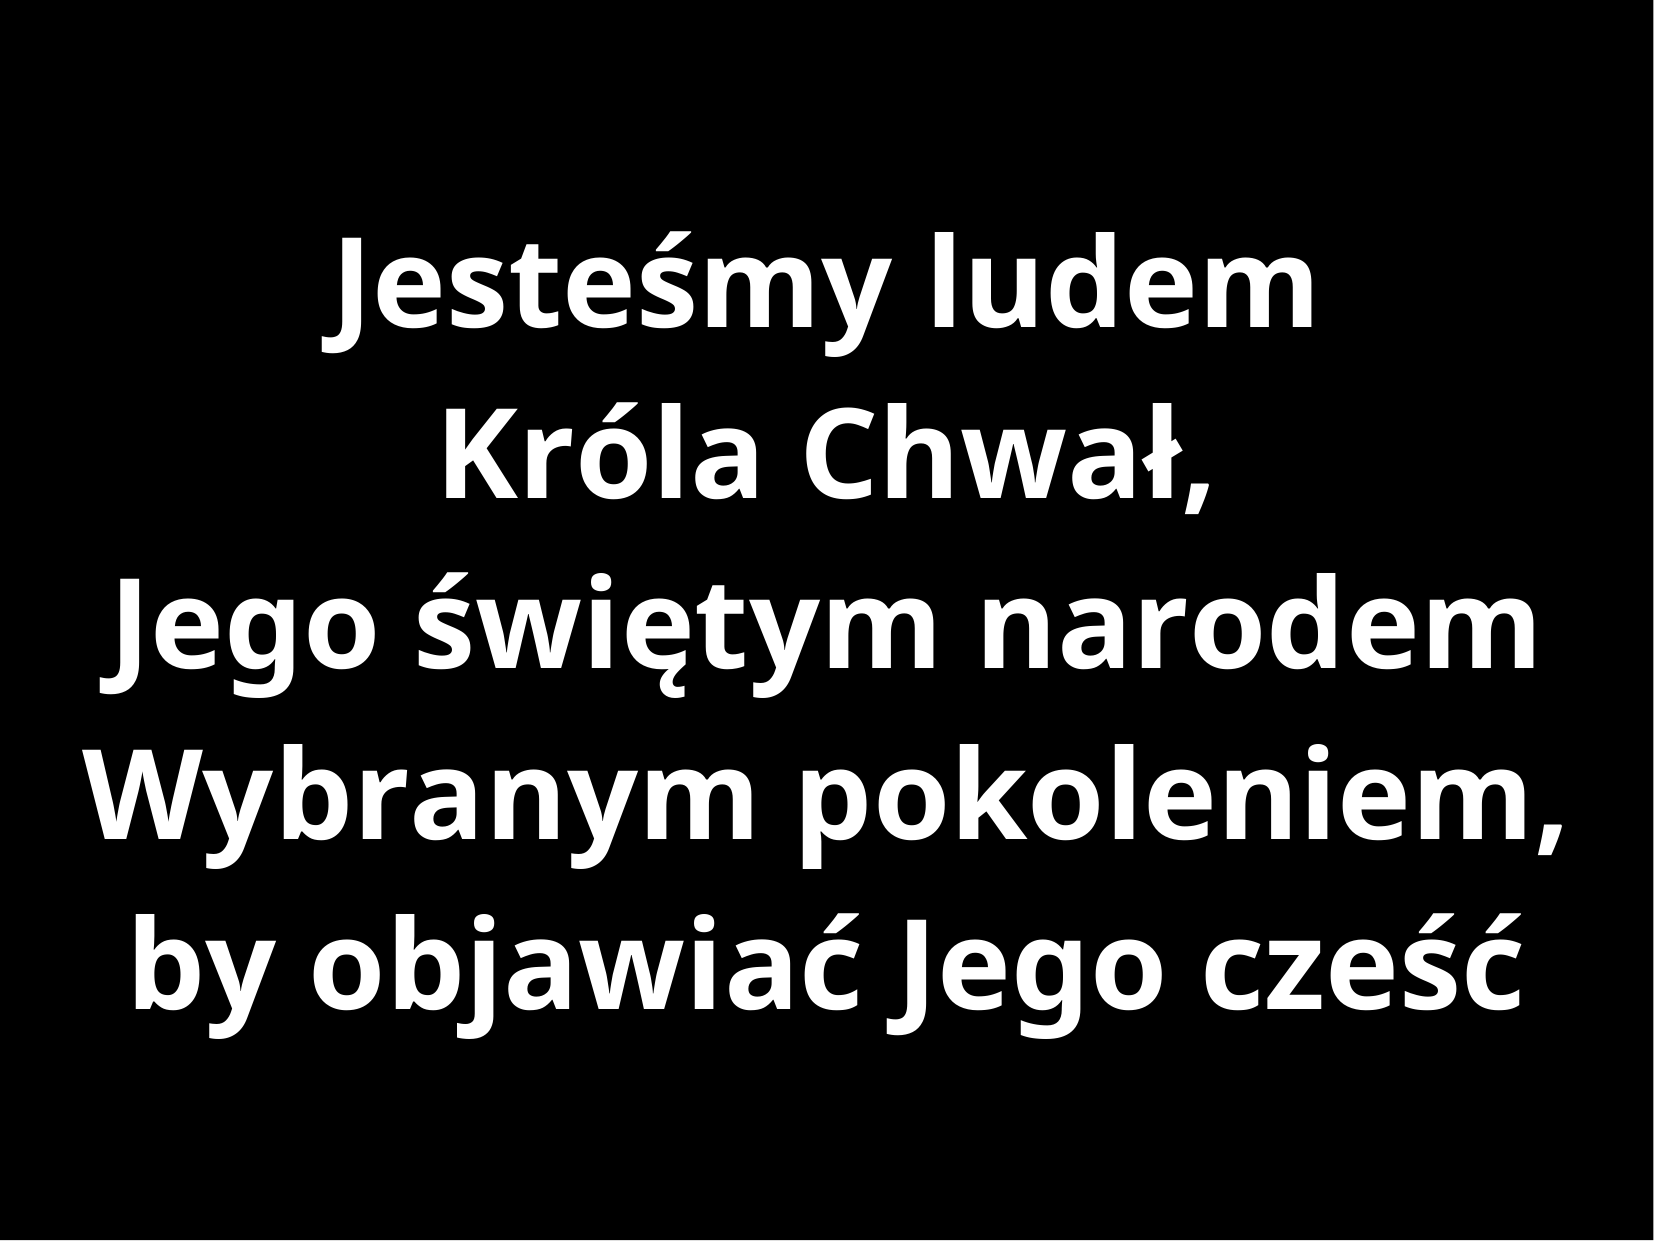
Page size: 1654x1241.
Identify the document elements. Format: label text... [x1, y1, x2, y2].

title Jesteśmy ludem Króla Chwał, Jego świętym narodem Wybranym pokoleniem, by objawiać Jego cześć [0, 0, 1654, 1241]
